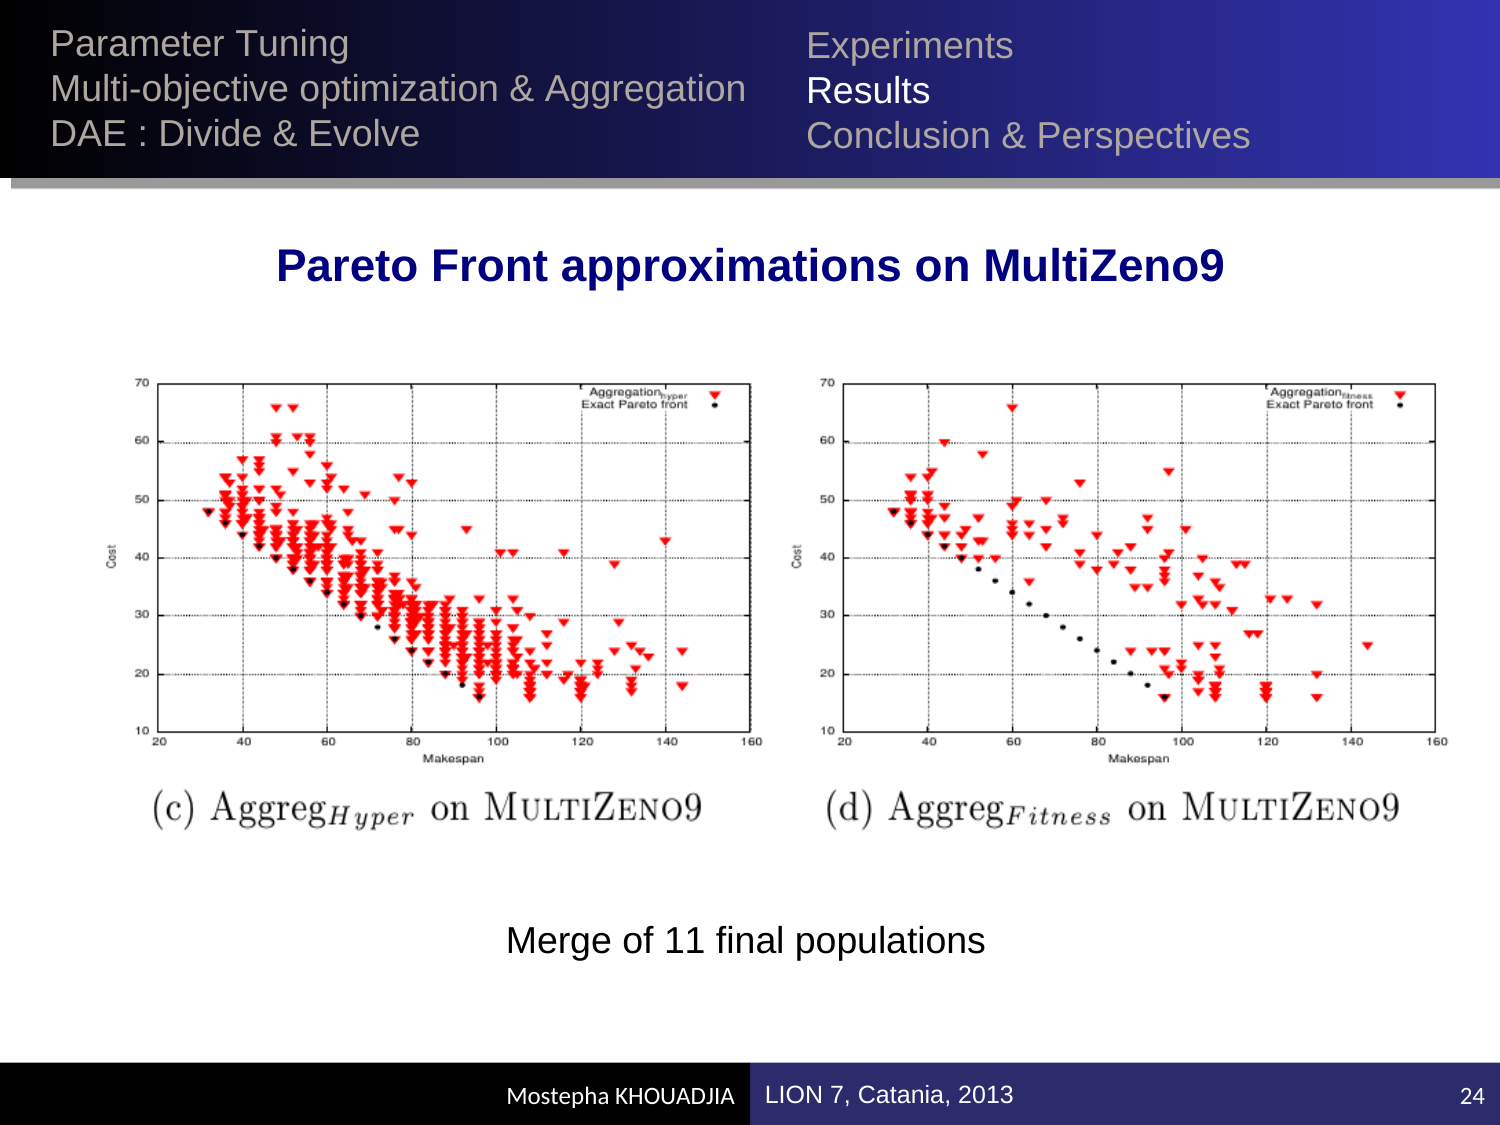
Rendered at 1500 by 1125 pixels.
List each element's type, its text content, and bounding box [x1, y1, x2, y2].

text_box Experiments Results Conclusion & Perspectives [791, 13, 1500, 164]
text_box Pareto Front approximations on MultiZeno9 [248, 228, 1304, 299]
text_box Merge of 11 final populations [318, 908, 1173, 969]
text_box Parameter Tuning Multi-objective optimization & Aggregation DAE : Divide & Evolve [35, 12, 815, 207]
picture [94, 354, 1465, 845]
